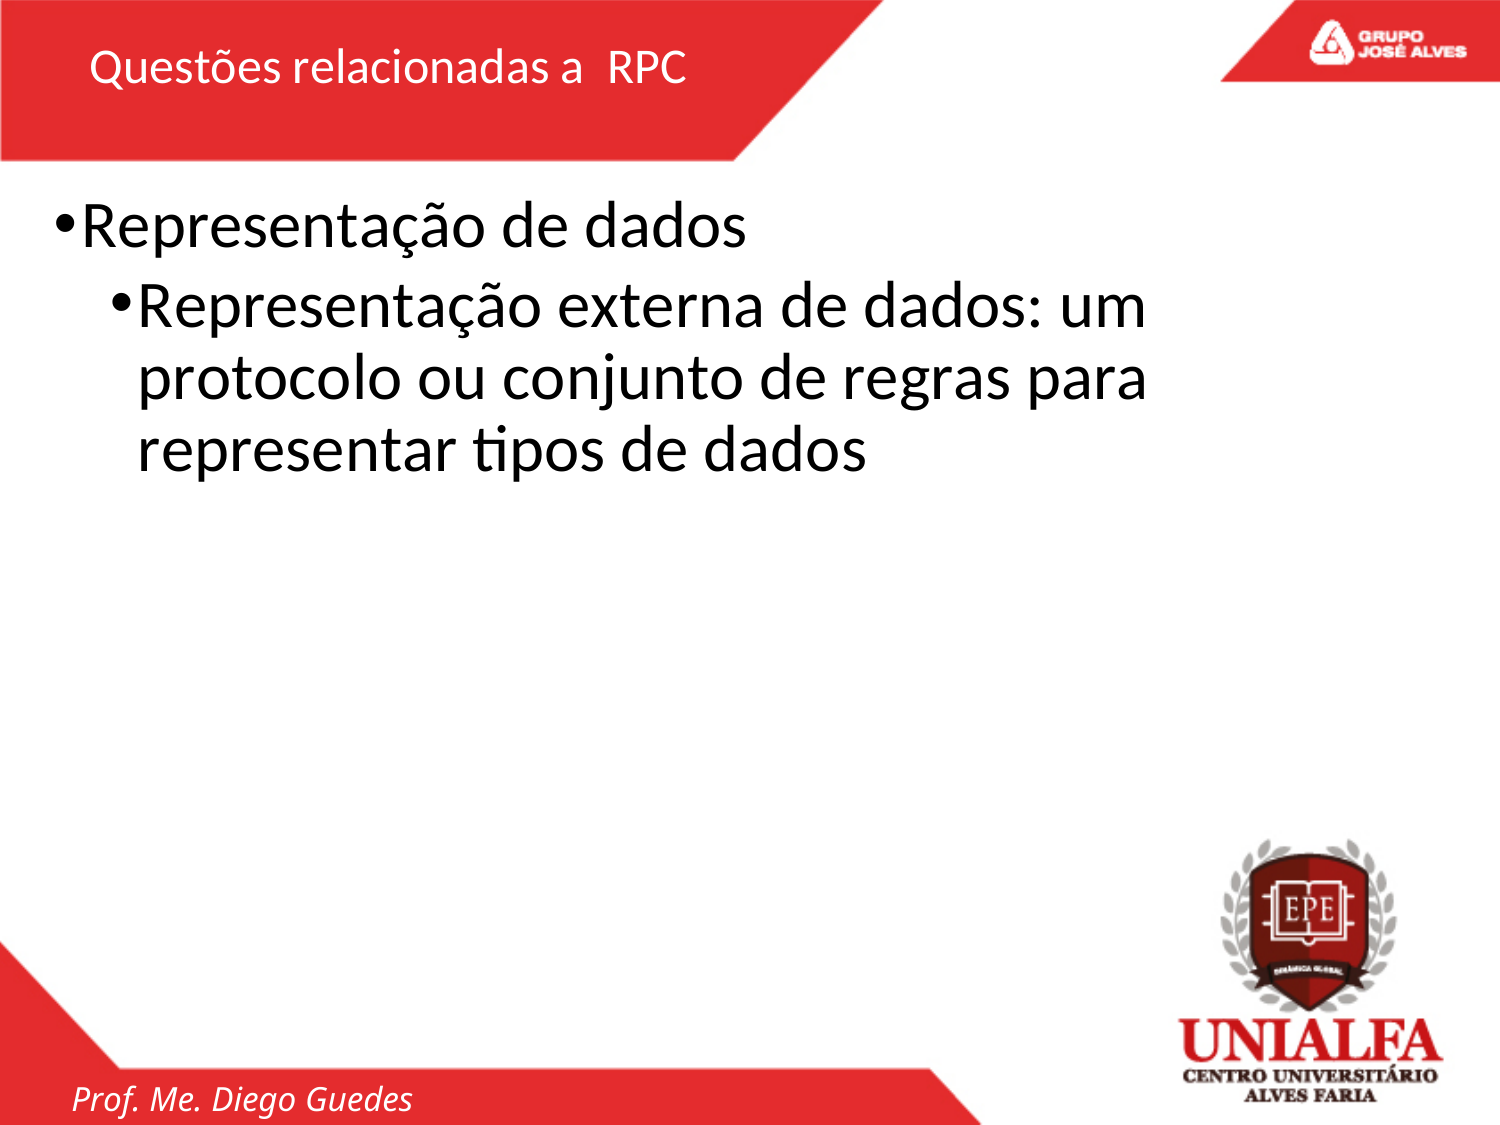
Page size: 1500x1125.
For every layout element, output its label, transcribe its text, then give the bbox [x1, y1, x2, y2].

list Representação de dados Representação externa de dados: um protocolo ou conjunto de regras para representar tipos de dados [38, 182, 1425, 933]
picture [0, 0, 1500, 1125]
text_box Questões relacionadas a RPC [74, 25, 730, 101]
text_box Prof. Me. Diego Guedes [56, 1070, 711, 1125]
